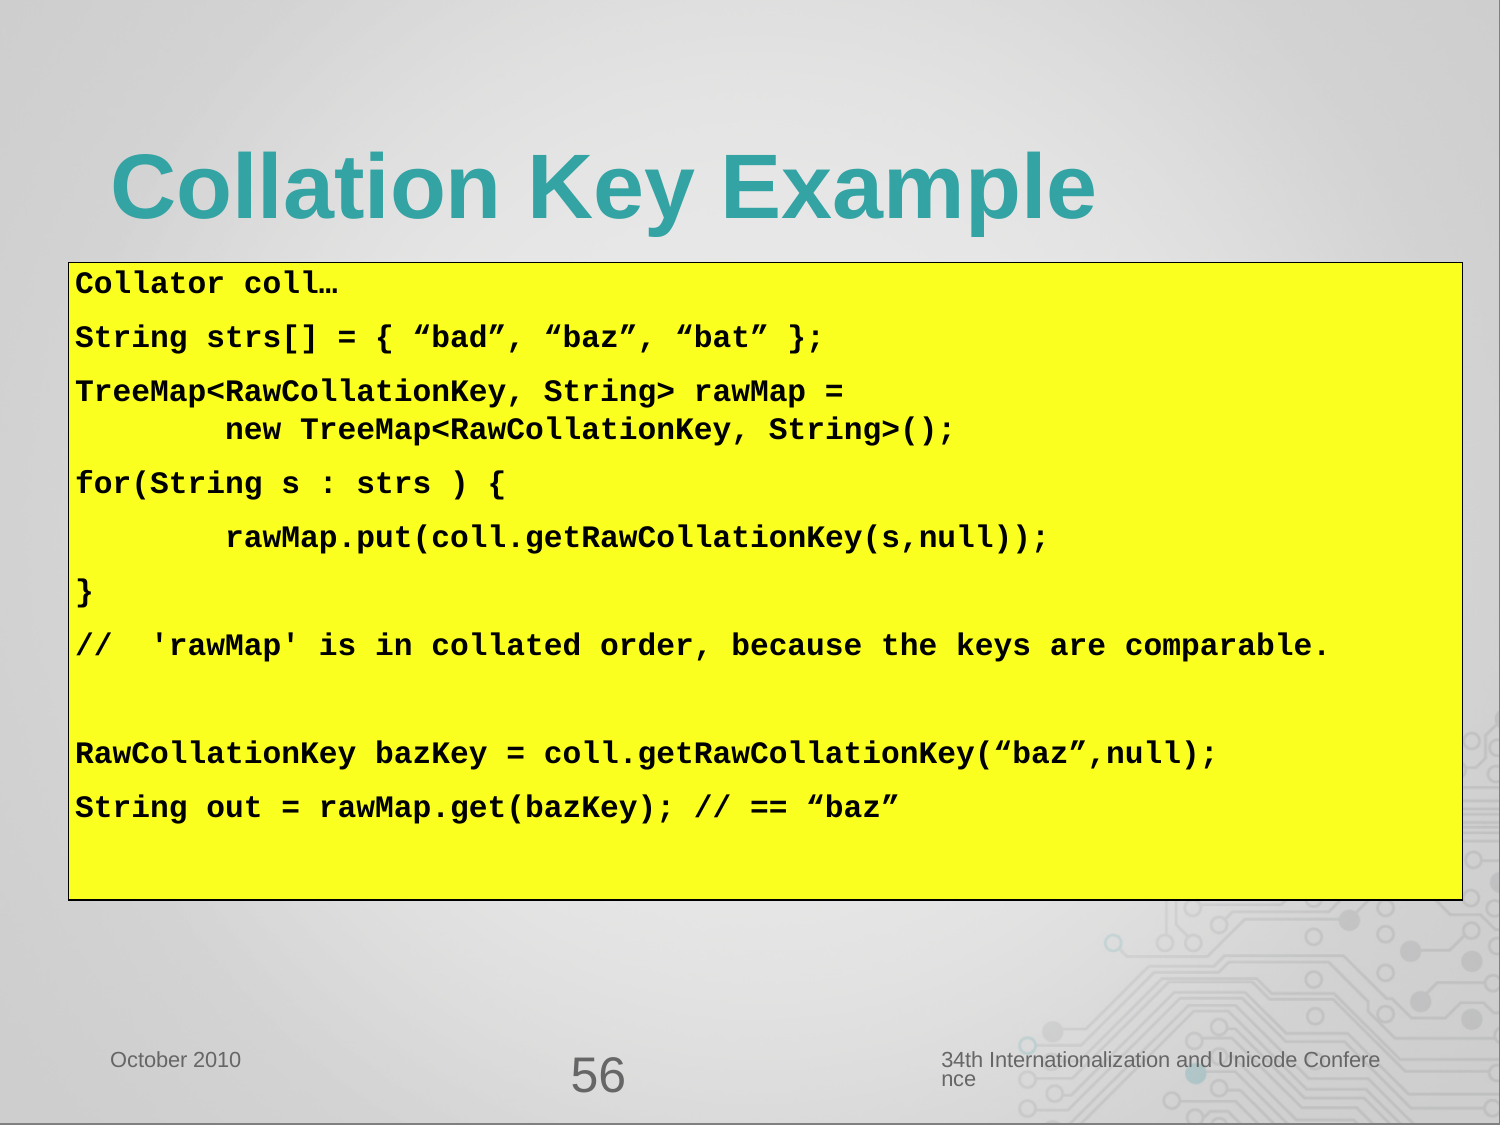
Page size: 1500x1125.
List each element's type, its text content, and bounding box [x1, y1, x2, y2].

picture [0, 0, 1499, 1123]
title Collation Key Example [110, 100, 1392, 262]
text_box Collator coll… String strs[] = { “bad”, “baz”, “bat” }; TreeMap<RawCollationKey, String> rawMap = new TreeMap<RawCollationKey, String>(); for(String s : strs ) { rawMap.put(coll.getRawCollationKey(s,null)); } // 'rawMap' is in collated order, because the keys are comparable. RawCollationKey bazKey = coll.getRawCollationKey(“baz”,null); String out = rawMap.get(bazKey); // == “baz” [68, 262, 1463, 900]
